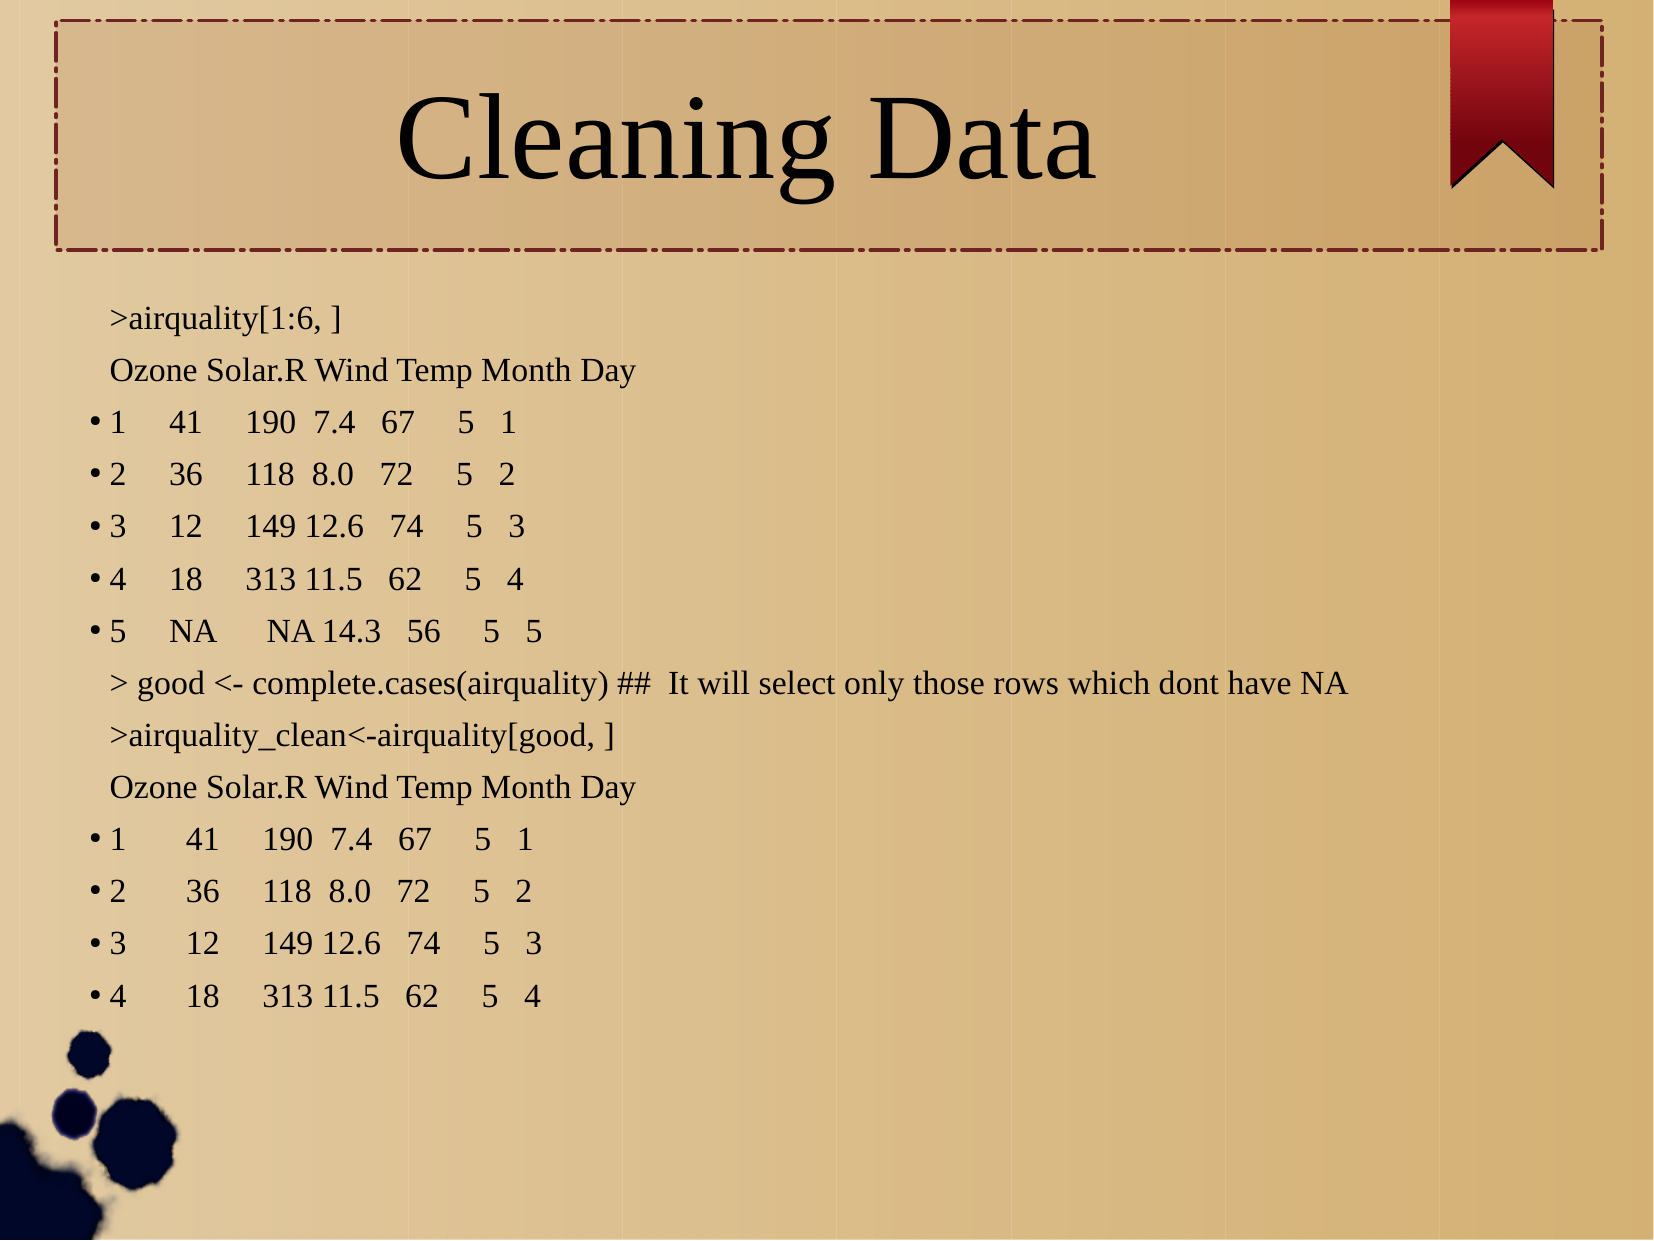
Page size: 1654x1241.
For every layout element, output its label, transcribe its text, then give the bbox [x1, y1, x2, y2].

list >airquality[1:6, ] Ozone Solar.R Wind Temp Month Day 1 41 190 7.4 67 5 1 2 36 118 8.0 72 5 2 3 12 149 12.6 74 5 3 4 18 313 11.5 62 5 4 5 NA NA 14.3 56 5 5 > good <- complete.cases(airquality) ## It will select only those rows which dont have NA >airquality_clean<-airquality[good, ] Ozone Solar.R Wind Temp Month Day 1 41 190 7.4 67 5 1 2 36 118 8.0 72 5 2 3 12 149 12.6 74 5 3 4 18 313 11.5 62 5 4 [82, 299, 1571, 1019]
title Cleaning Data [82, 47, 1412, 229]
